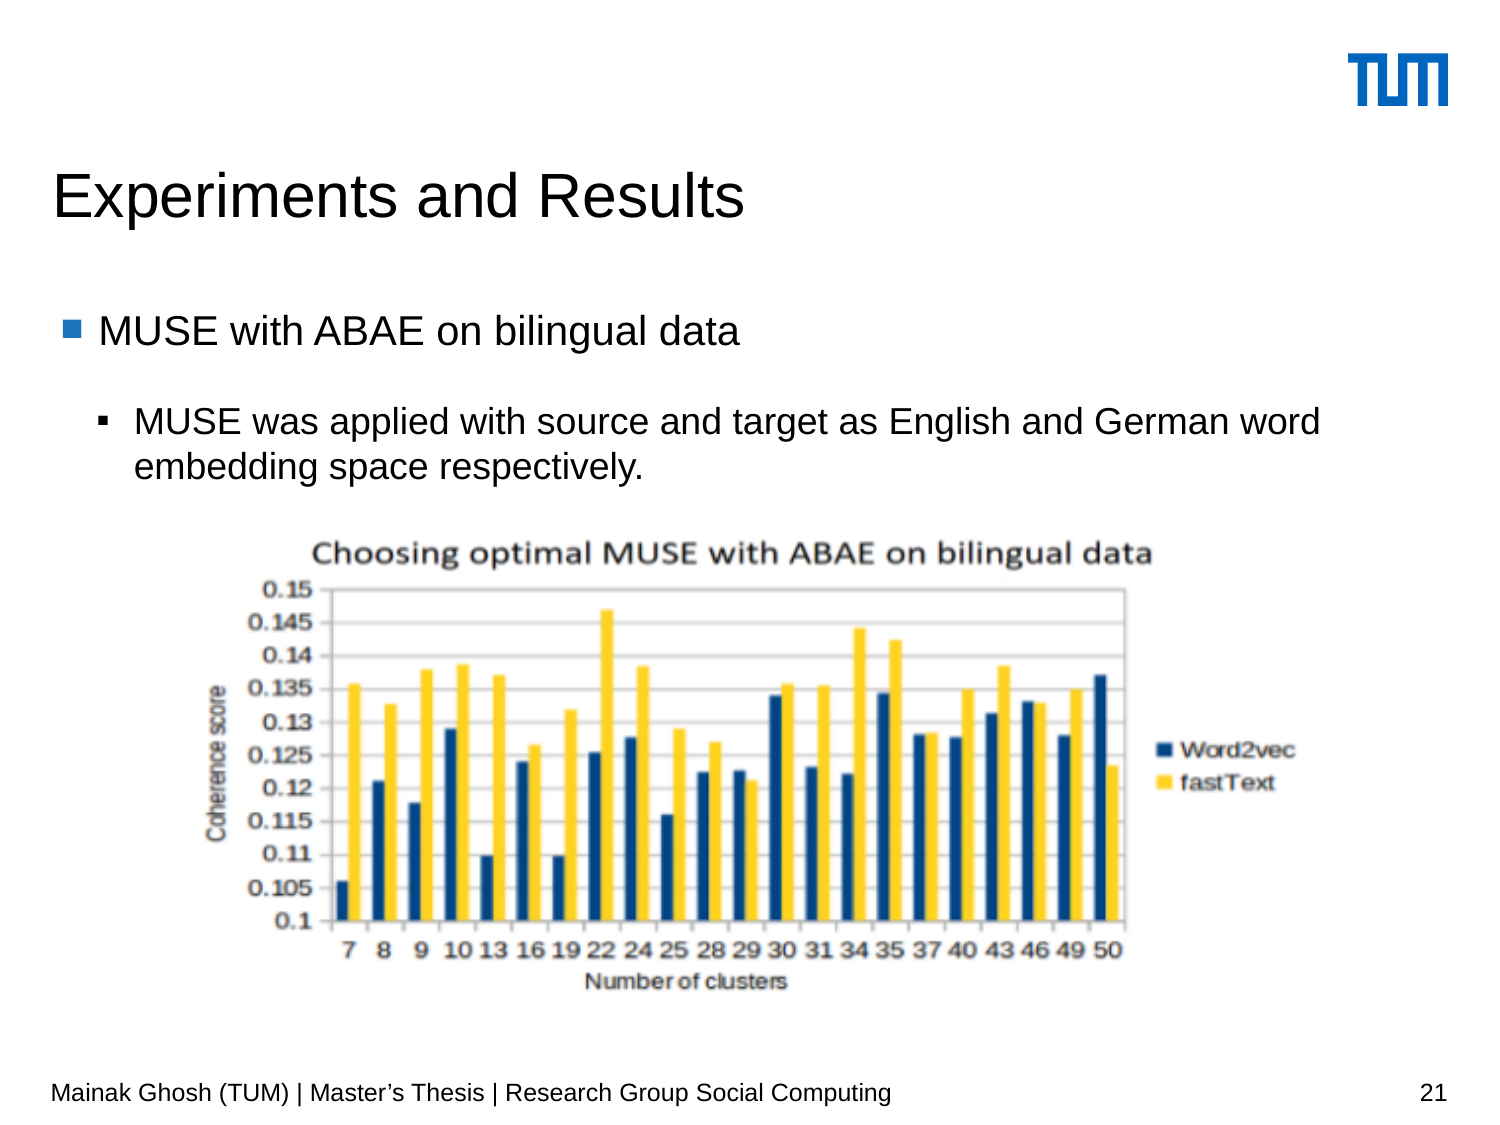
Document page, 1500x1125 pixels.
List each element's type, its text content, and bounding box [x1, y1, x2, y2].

title Experiments and Results [52, 163, 1449, 231]
slide_number <number> [1112, 1061, 1448, 1122]
picture [180, 524, 1331, 1005]
text_box Mainak Ghosh (TUM) | Master’s Thesis | Research Group Social Computing [50, 1061, 1112, 1122]
text_box MUSE with ABAE on bilingual data MUSE was applied with source and target as English and German word embedding space respectively. [48, 299, 1369, 497]
